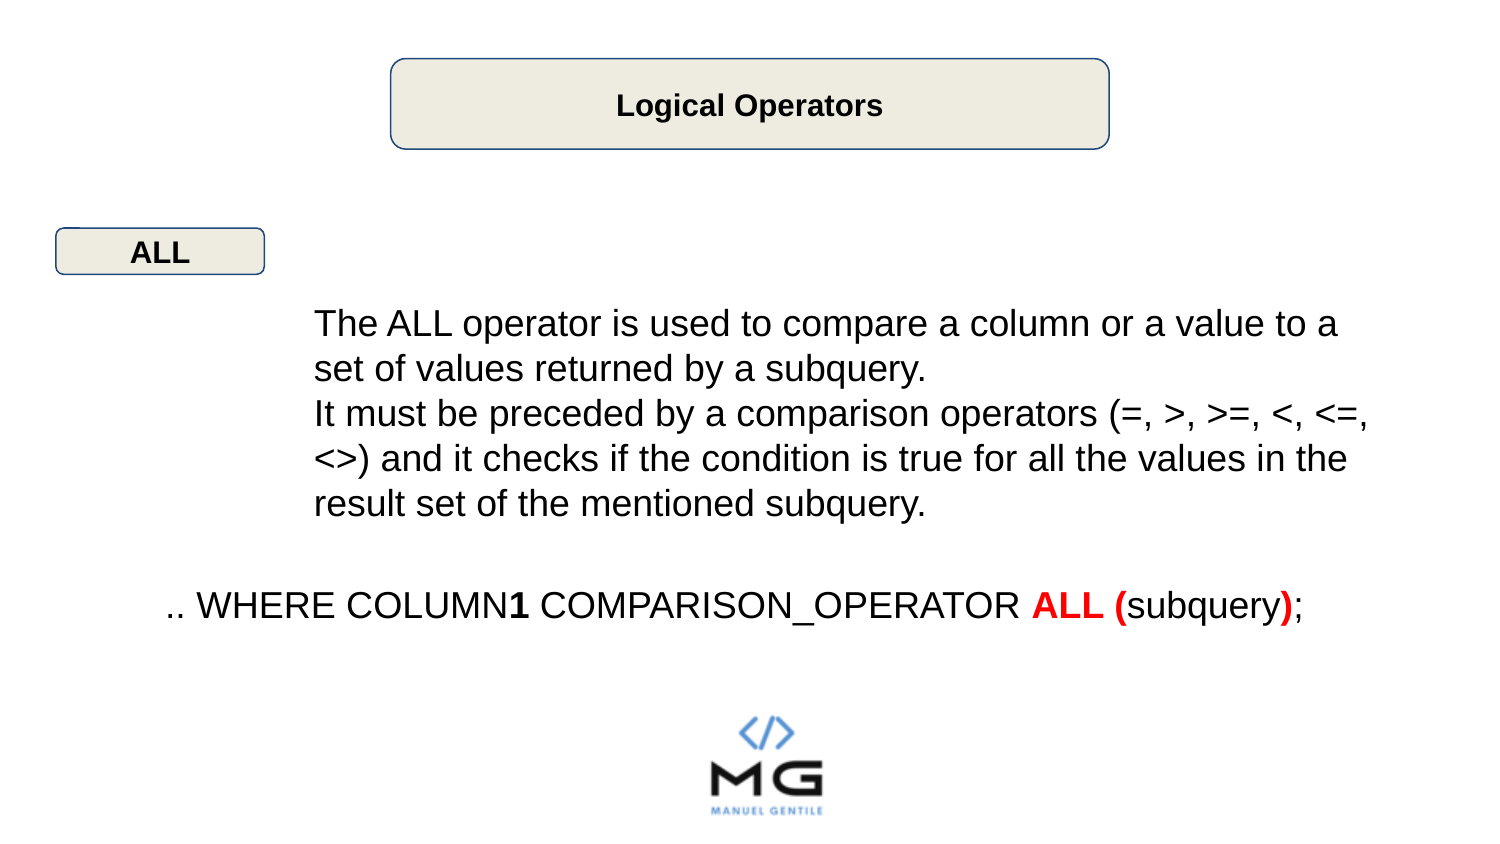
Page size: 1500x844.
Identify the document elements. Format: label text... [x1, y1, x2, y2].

picture [688, 687, 846, 844]
text_box ALL [55, 228, 265, 275]
text_box Logical Operators [390, 58, 1110, 150]
text_box .. WHERE COLUMN1 COMPARISON_OPERATOR ALL (subquery); [149, 565, 1351, 635]
text_box The ALL operator is used to compare a column or a value to a set of values returned by a subquery. It must be preceded by a comparison operators (=, >, >=, <, <=, <>) and it checks if the condition is true for all the values in the result set of the mentioned subquery. [298, 283, 1388, 525]
